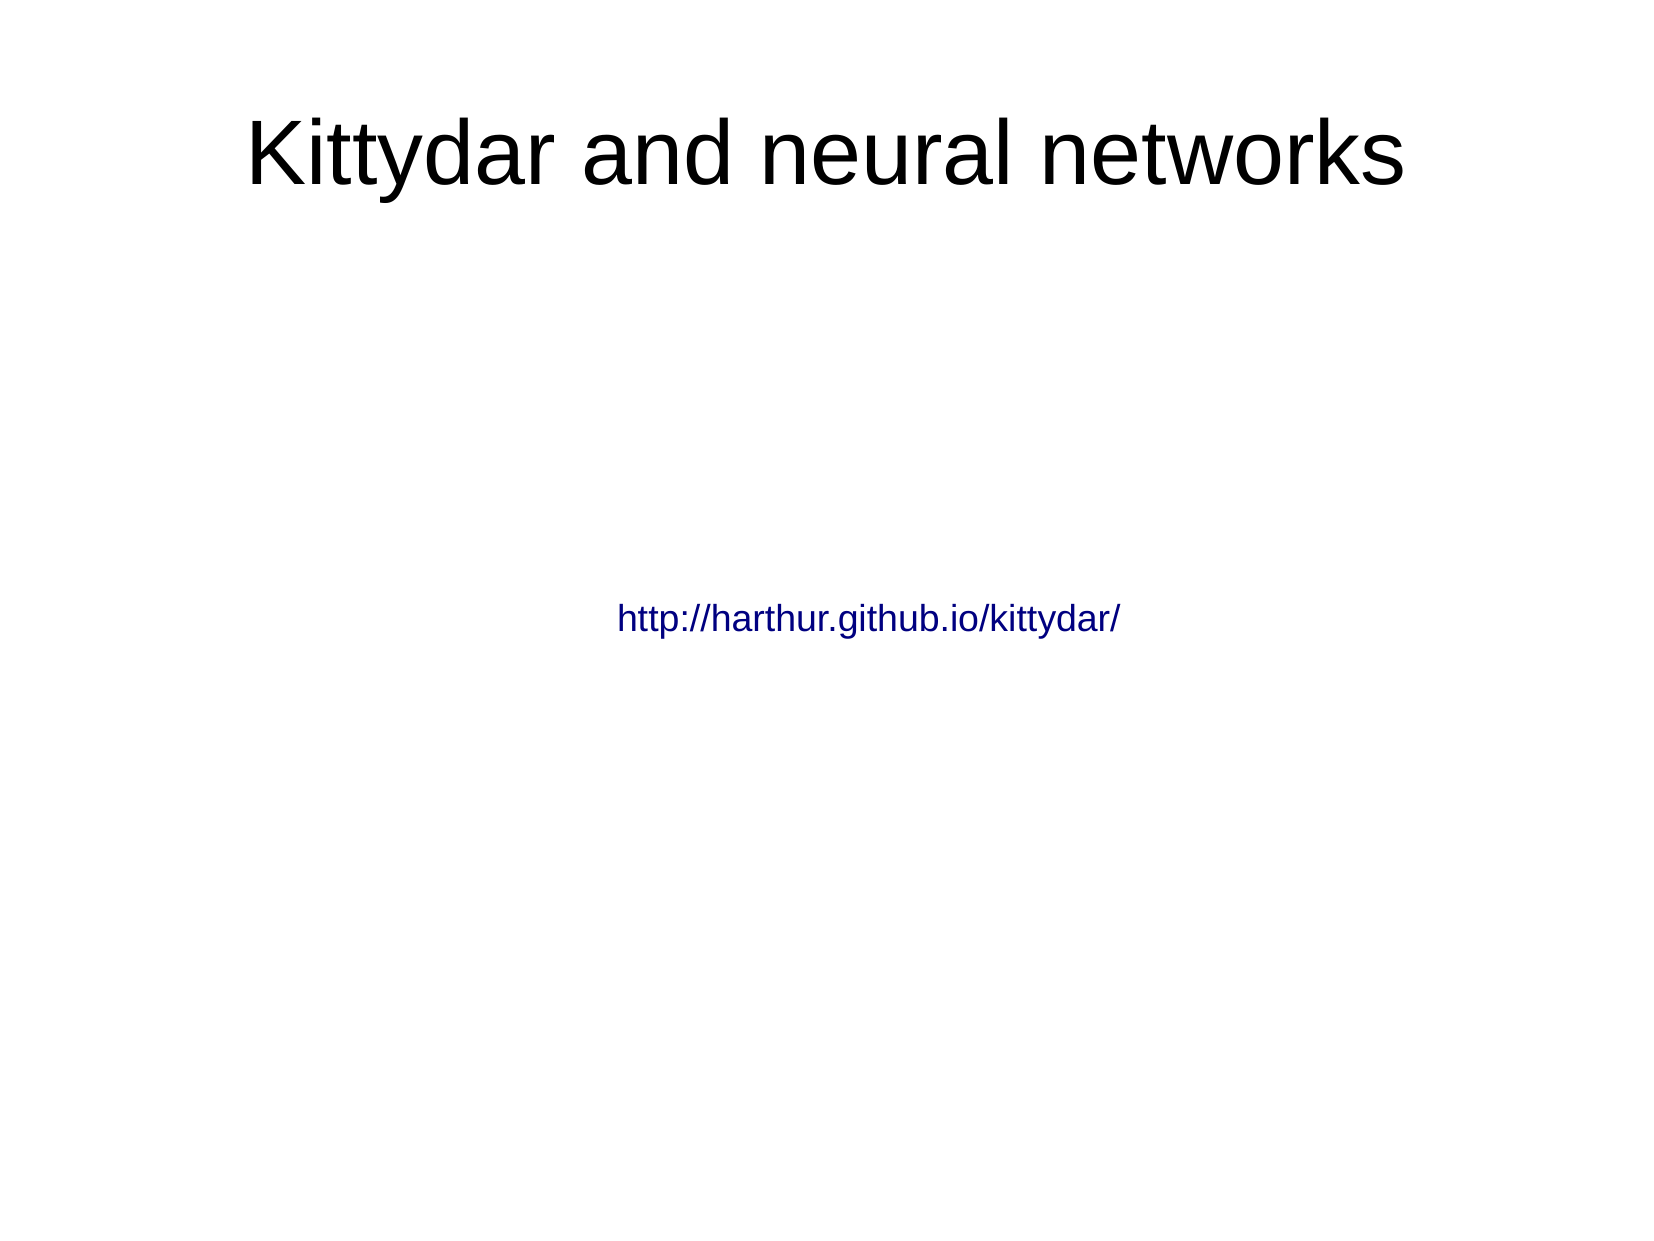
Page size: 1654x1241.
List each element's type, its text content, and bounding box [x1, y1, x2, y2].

title Kittydar and neural networks [82, 49, 1571, 257]
text_box http://harthur.github.io/kittydar/ [602, 590, 1136, 648]
